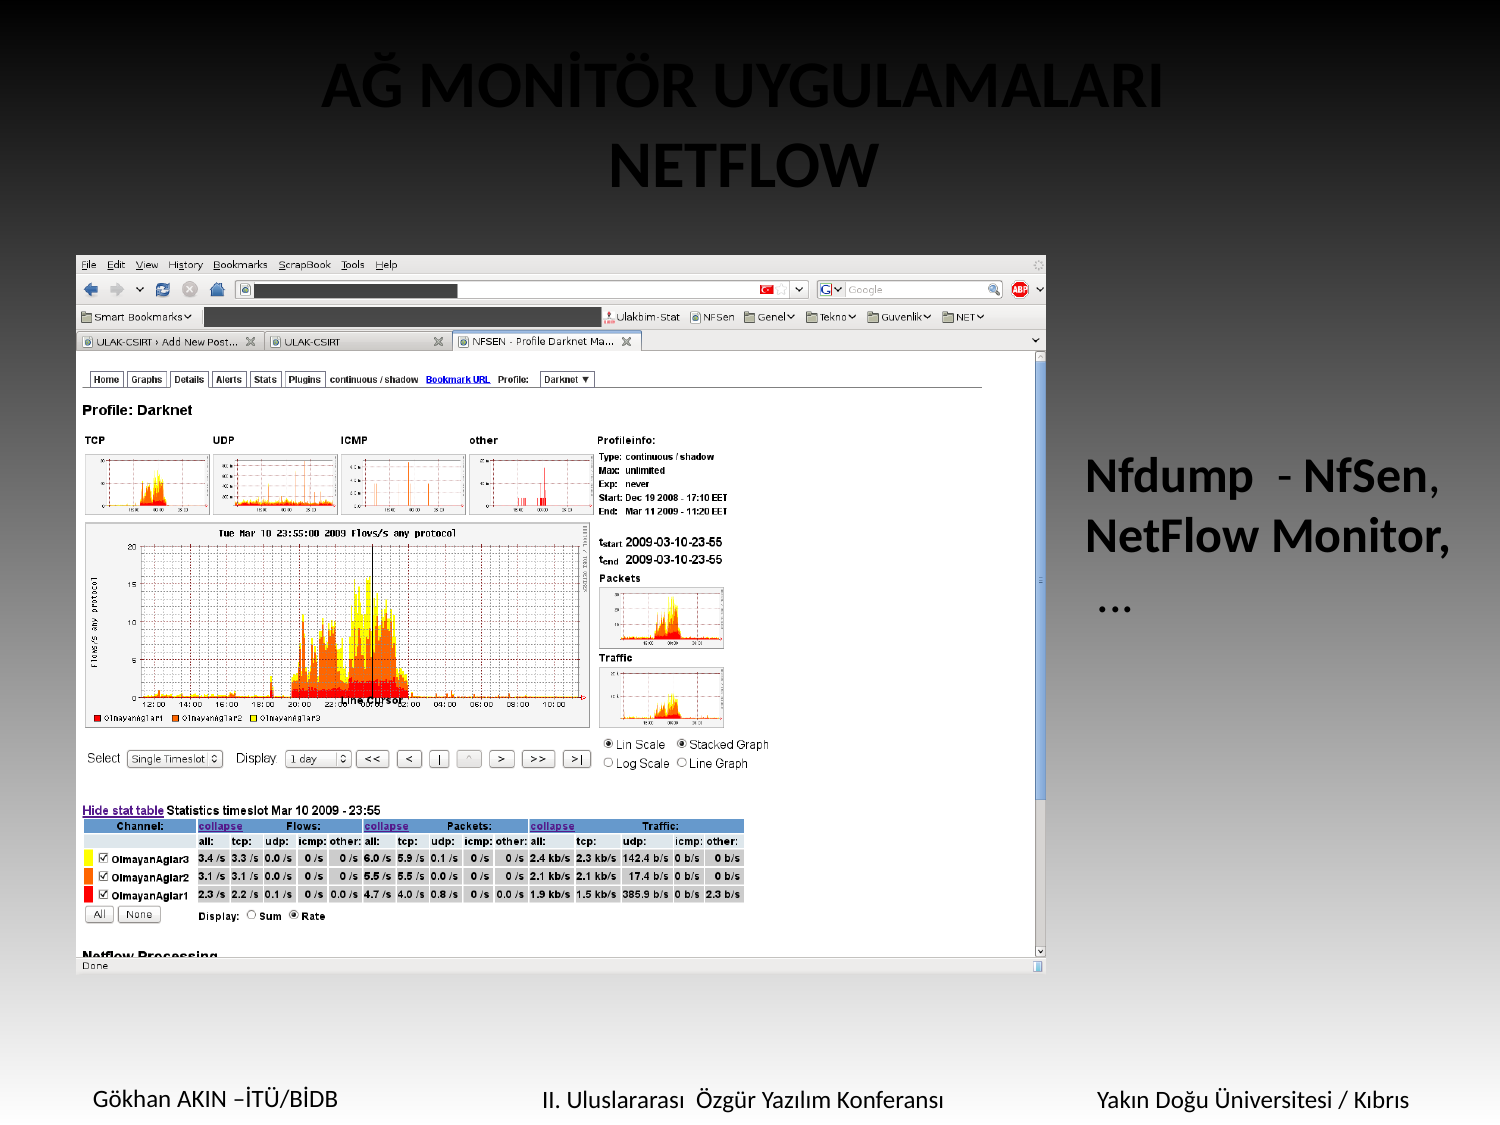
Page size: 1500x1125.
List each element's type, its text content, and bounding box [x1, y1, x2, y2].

text_box Nfdump - NfSen, NetFlow Monitor, ... [1070, 434, 1467, 690]
text_box AĞ MONİTÖR UYGULAMALARI NETFLOW [76, 33, 1412, 209]
picture [76, 255, 1046, 975]
